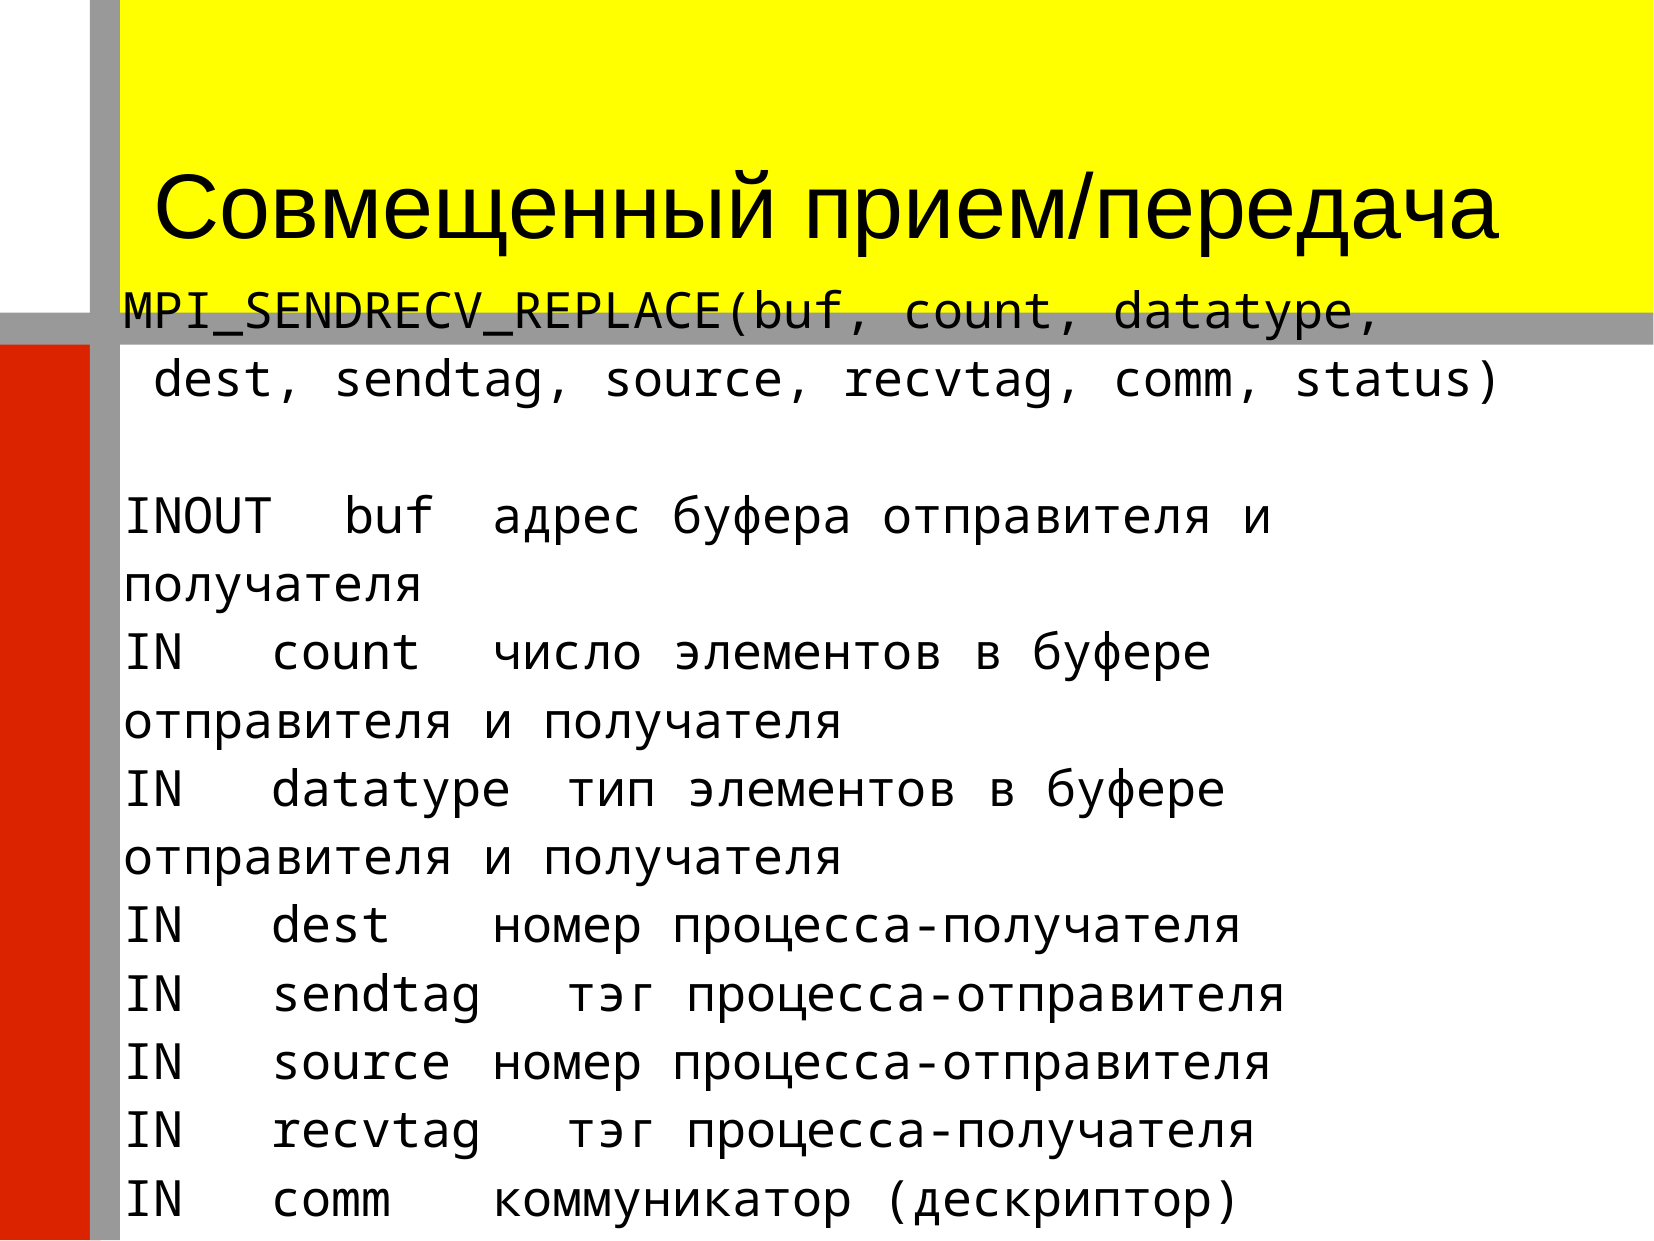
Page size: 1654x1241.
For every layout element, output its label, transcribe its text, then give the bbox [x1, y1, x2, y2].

title Совмещенный прием/передача [121, 102, 1534, 311]
subtitle MPI_SENDRECV_REPLACE(buf, count, datatype, dest, sendtag, source, recvtag, comm, status) INOUT buf адрес буфера отправителя и получателя IN count число элементов в буфере отправителя и получателя IN datatype тип элементов в буфере отправителя и получателя IN dest номер процесса-получателя IN sendtag тэг процесса-отправителя IN source номер процесса-отправителя IN recvtag тэг процесса-получателя IN comm коммуникатор (дескриптор) OUT status статус (статус) [123, 333, 1536, 1241]
